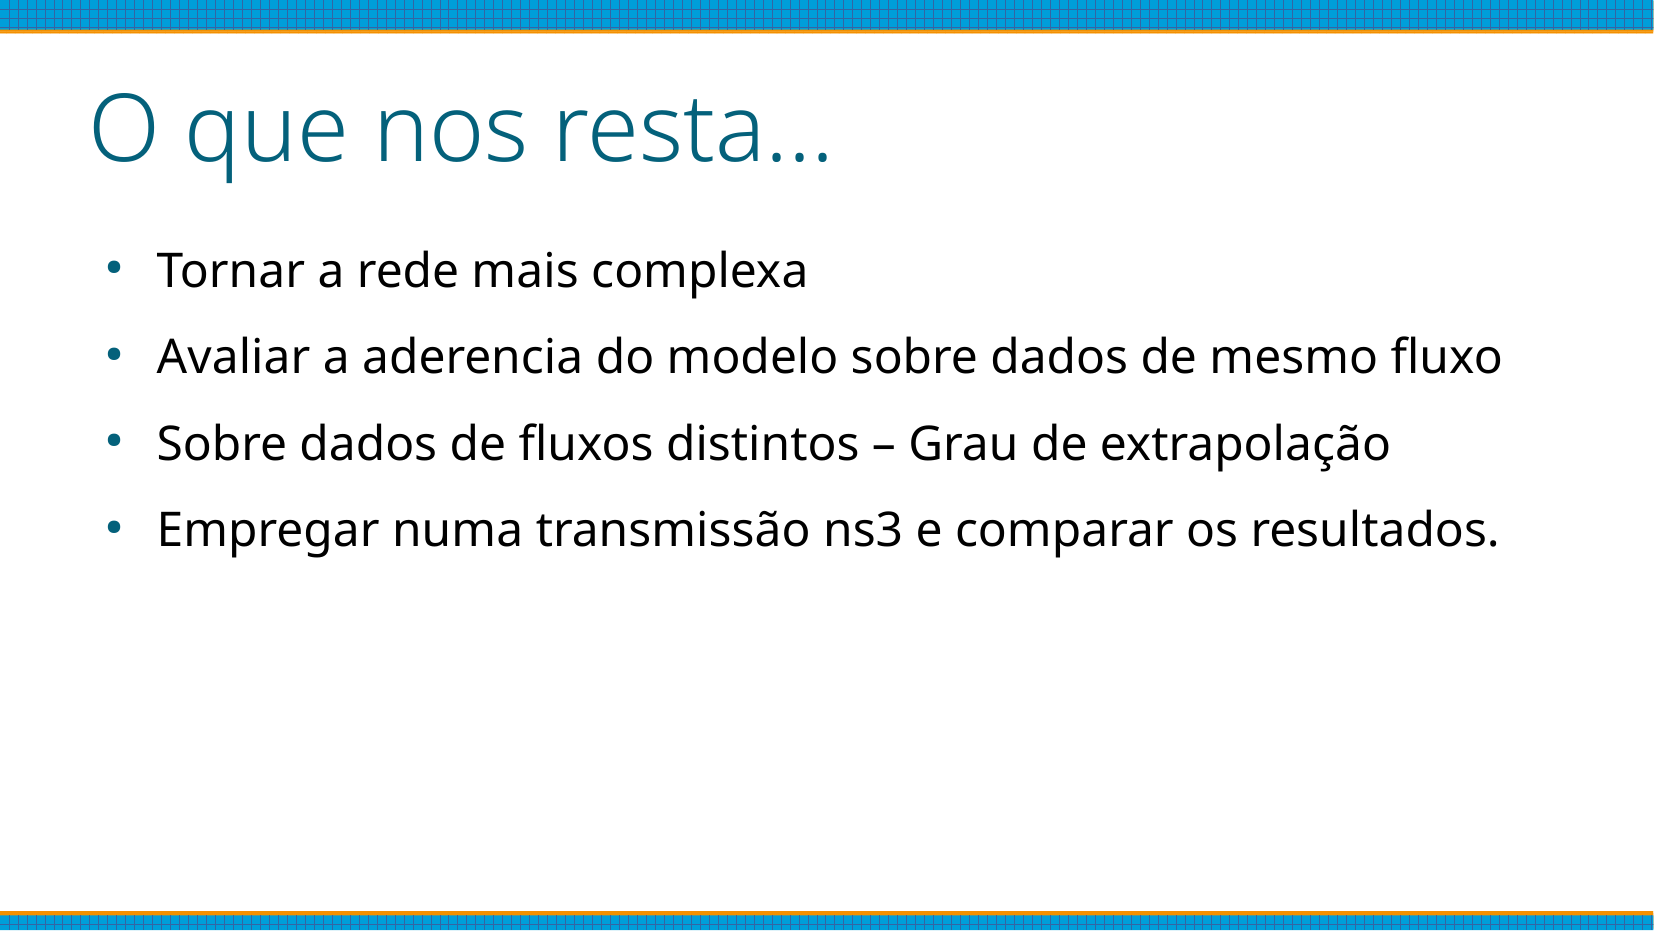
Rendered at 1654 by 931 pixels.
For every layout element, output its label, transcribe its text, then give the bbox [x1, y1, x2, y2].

list Tornar a rede mais complexa Avaliar a aderencia do modelo sobre dados de mesmo fluxo Sobre dados de fluxos distintos – Grau de extrapolação Empregar numa transmissão ns3 e comparar os resultados. [88, 236, 1538, 676]
title O que nos resta... [88, 44, 1565, 207]
